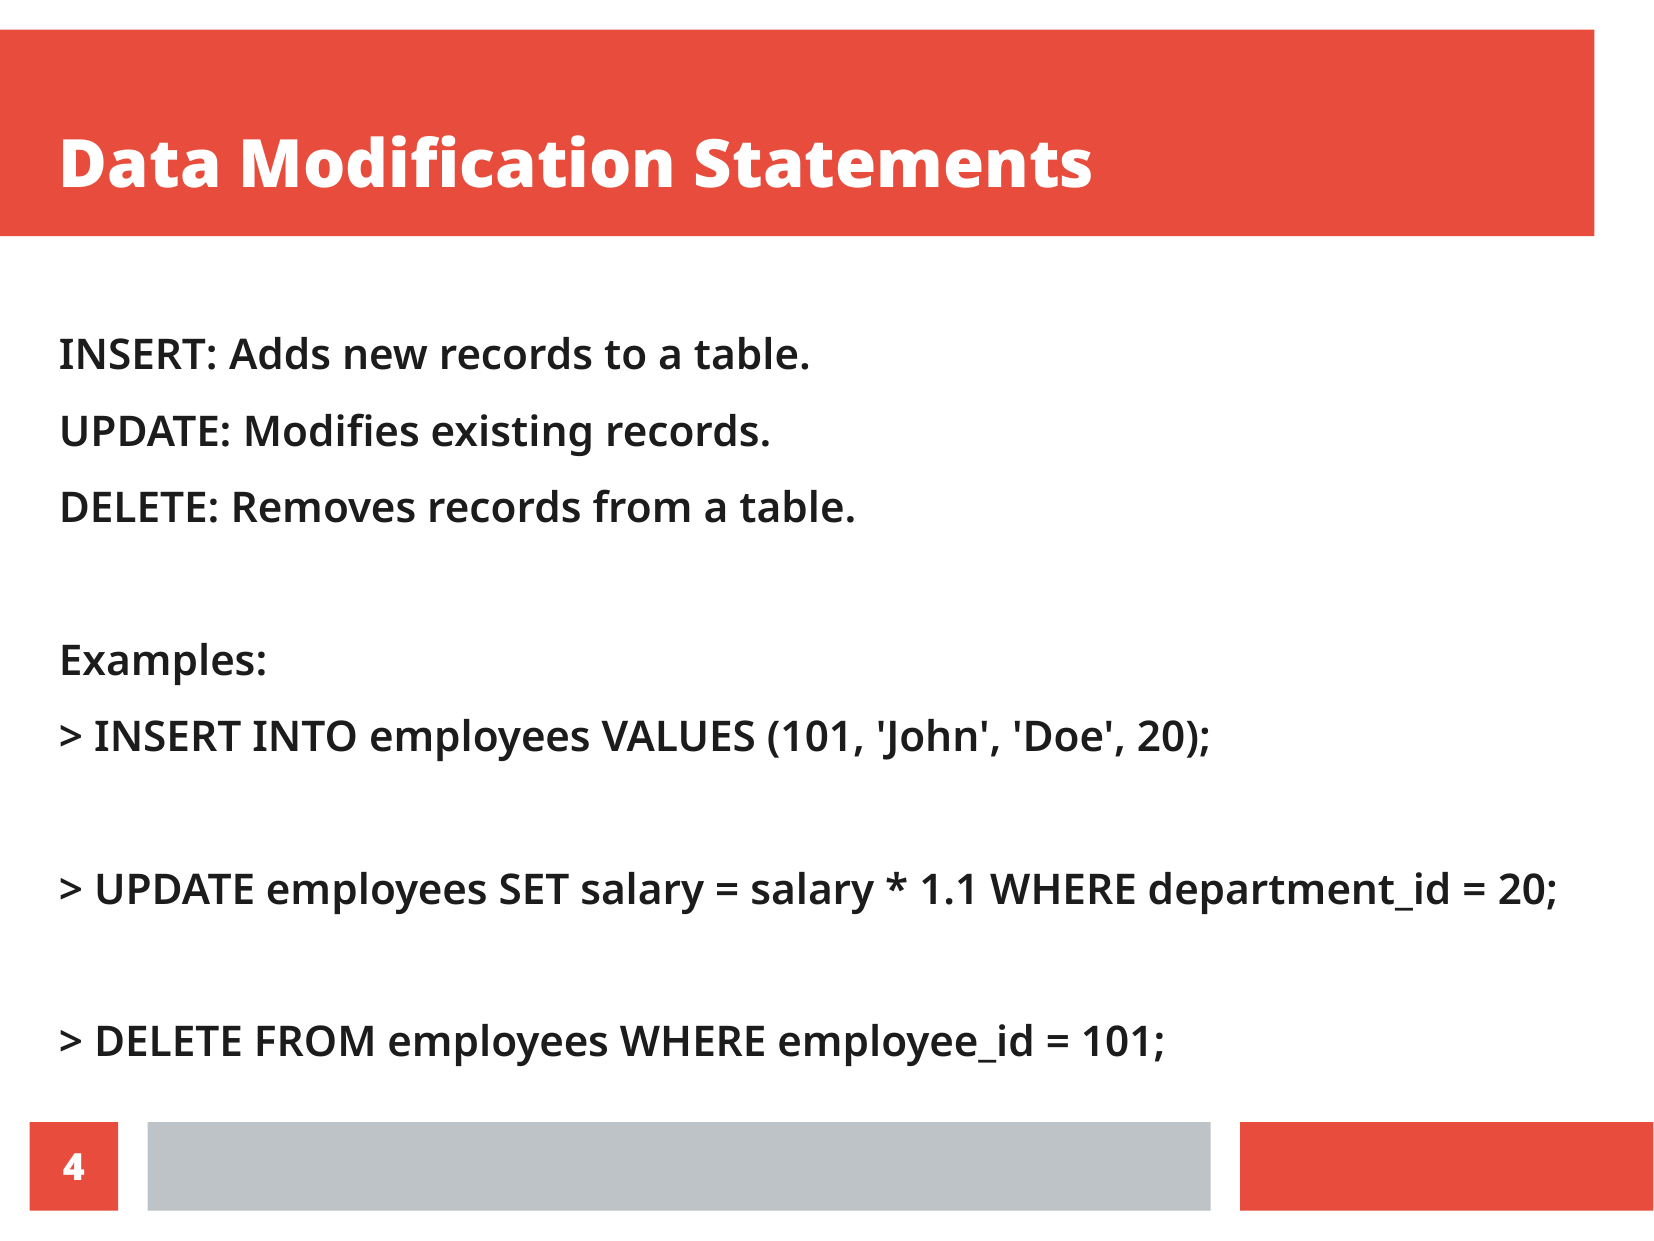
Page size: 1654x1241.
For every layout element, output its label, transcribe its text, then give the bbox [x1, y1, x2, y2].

title Data Modification Statements [59, 59, 1595, 207]
list INSERT: Adds new records to a table. UPDATE: Modifies existing records. DELETE: Removes records from a table. Examples: > INSERT INTO employees VALUES (101, 'John', 'Doe', 20); > UPDATE employees SET salary = salary * 1.1 WHERE department_id = 20; > DELETE FROM employees WHERE employee_id = 101; [59, 324, 1565, 1093]
